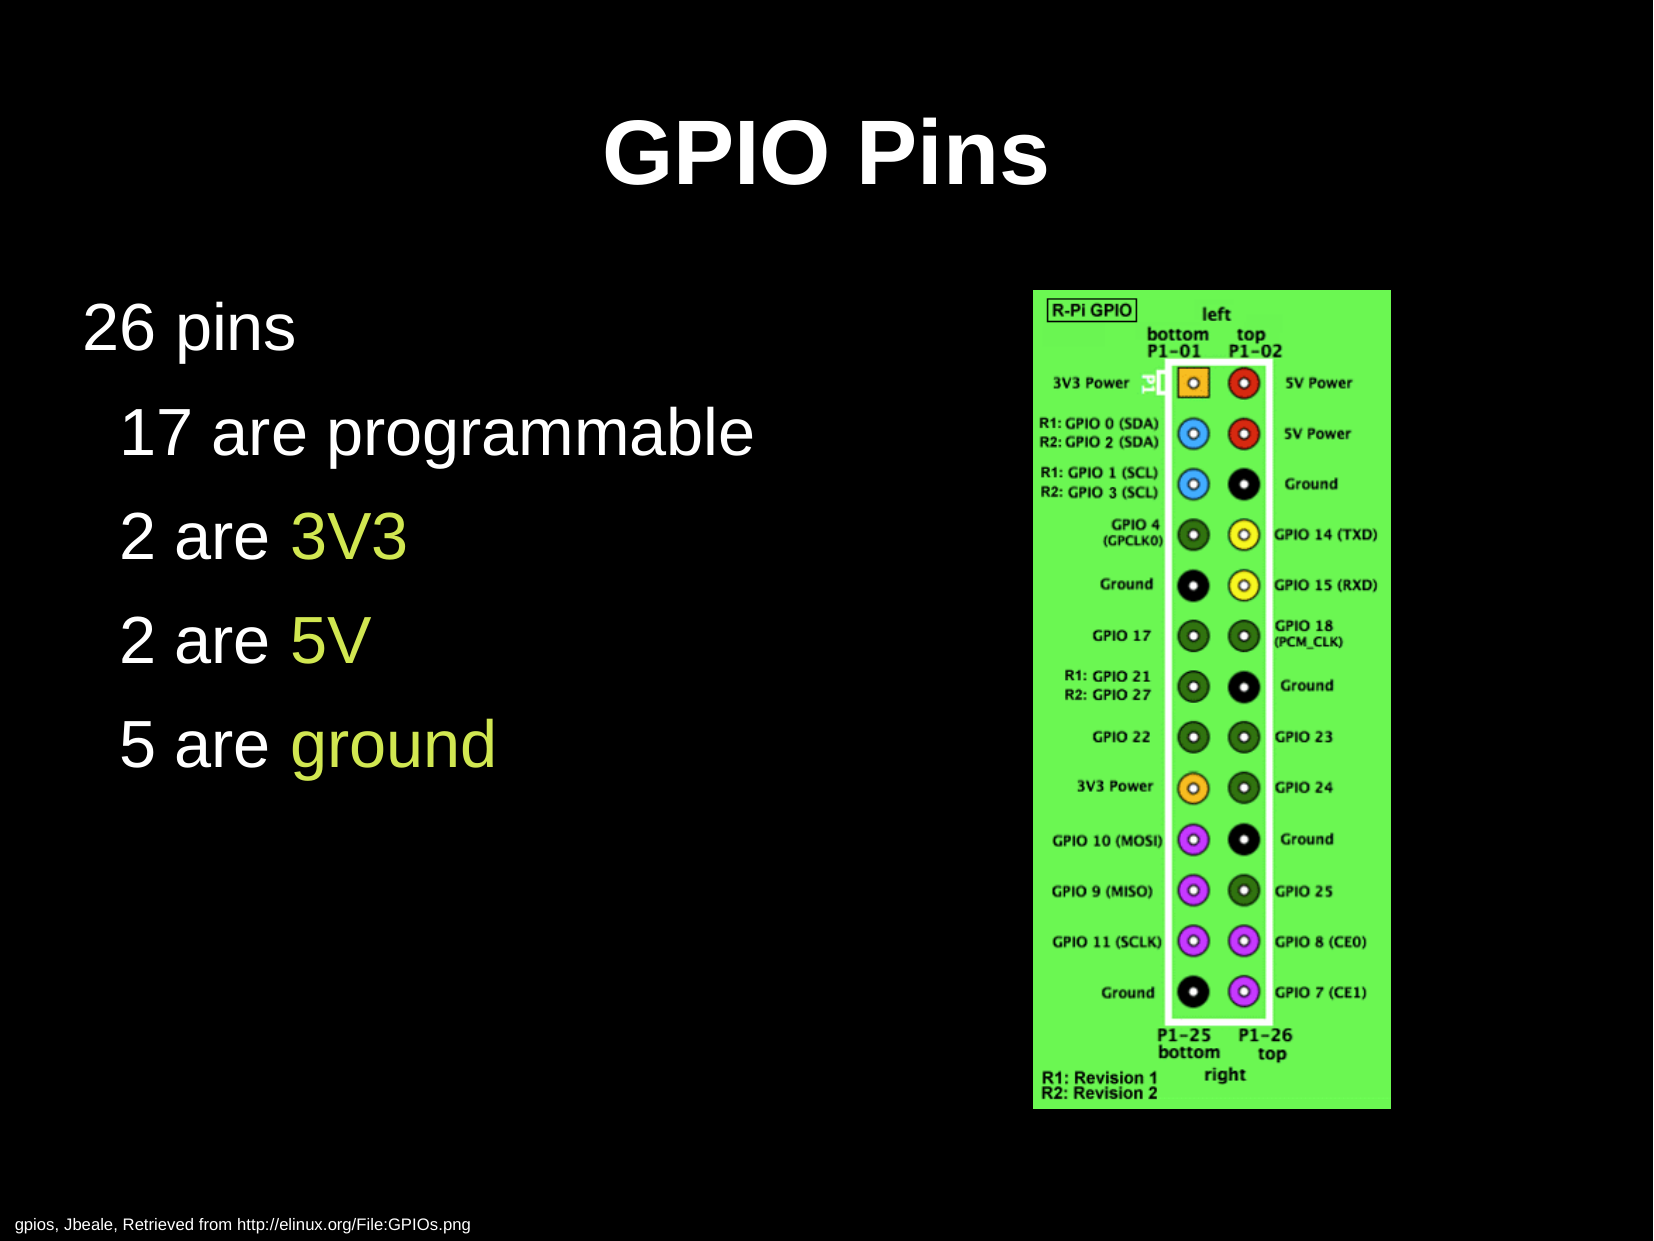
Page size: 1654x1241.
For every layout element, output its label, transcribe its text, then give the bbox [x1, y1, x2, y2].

list 26 pins 17 are programmable 2 are 3V3 2 are 5V 5 are ground [82, 290, 809, 1109]
title GPIO Pins [82, 49, 1571, 257]
text_box gpios, Jbeale, Retrieved from http://elinux.org/File:GPIOs.png [0, 1207, 484, 1241]
picture [1033, 290, 1391, 1109]
